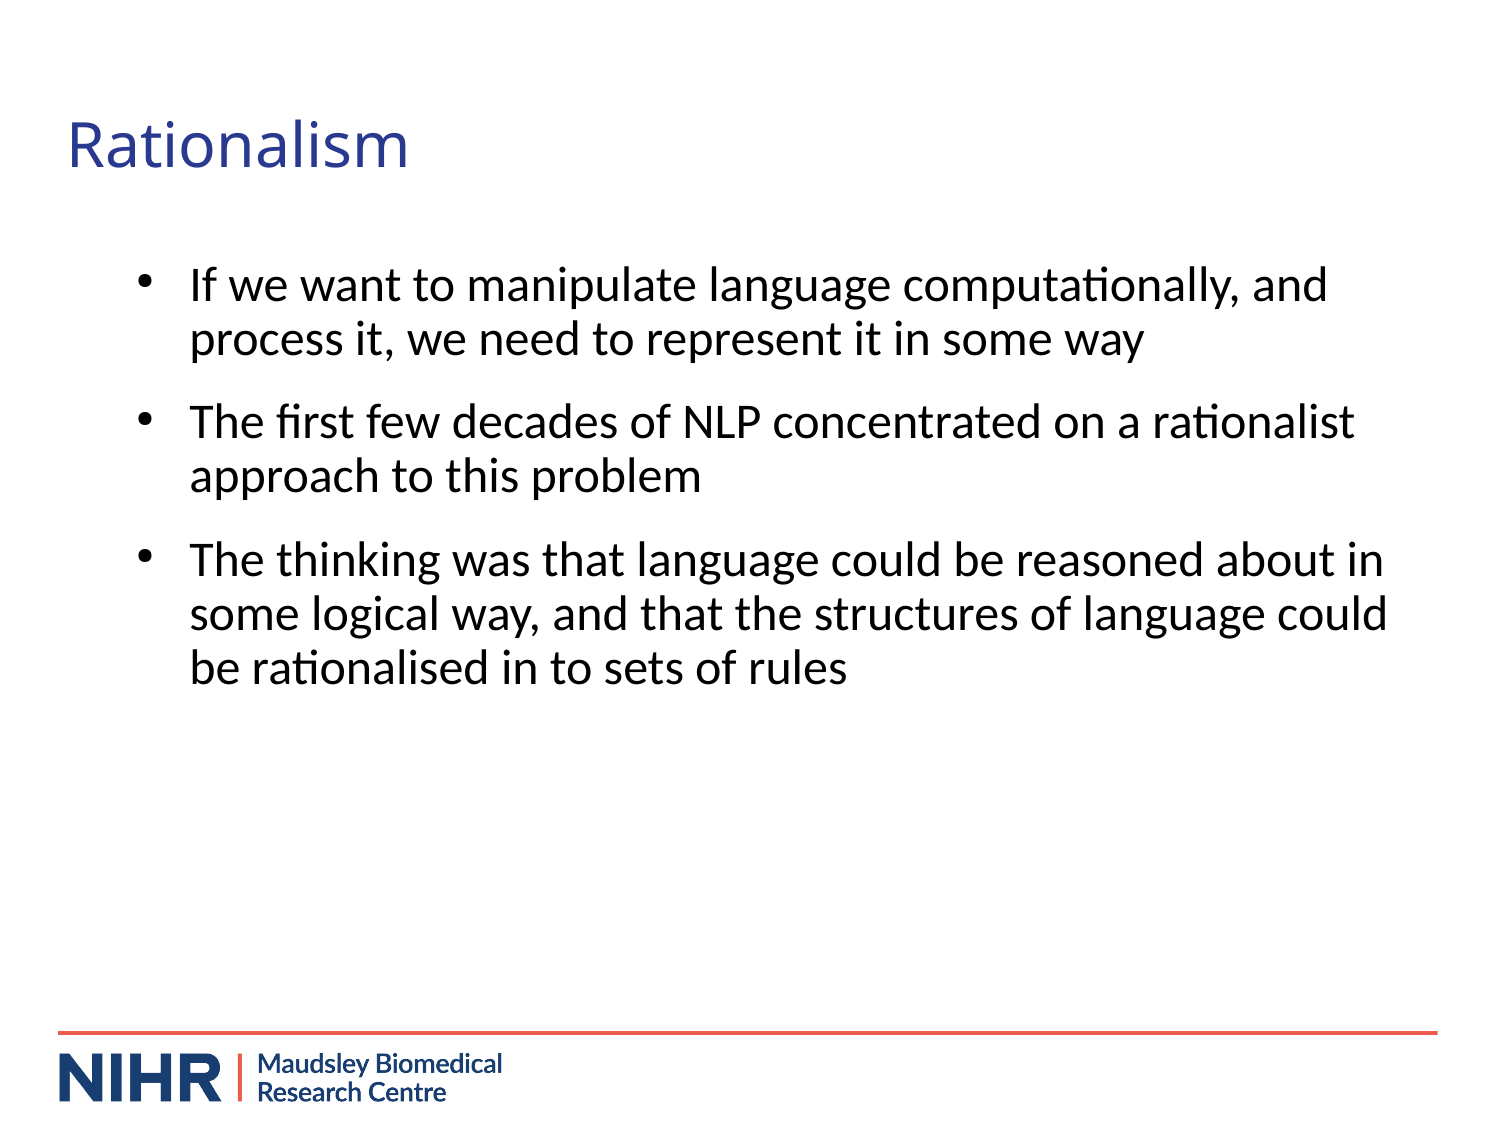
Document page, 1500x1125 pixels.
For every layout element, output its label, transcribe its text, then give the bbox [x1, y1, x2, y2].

list If we want to manipulate language computationally, and process it, we need to represent it in some way The first few decades of NLP concentrated on a rationalist approach to this problem The thinking was that language could be reasoned about in some logical way, and that the structures of language could be rationalised in to sets of rules [118, 258, 1394, 922]
title Rationalism [51, 89, 1449, 223]
picture [29, 1018, 531, 1125]
